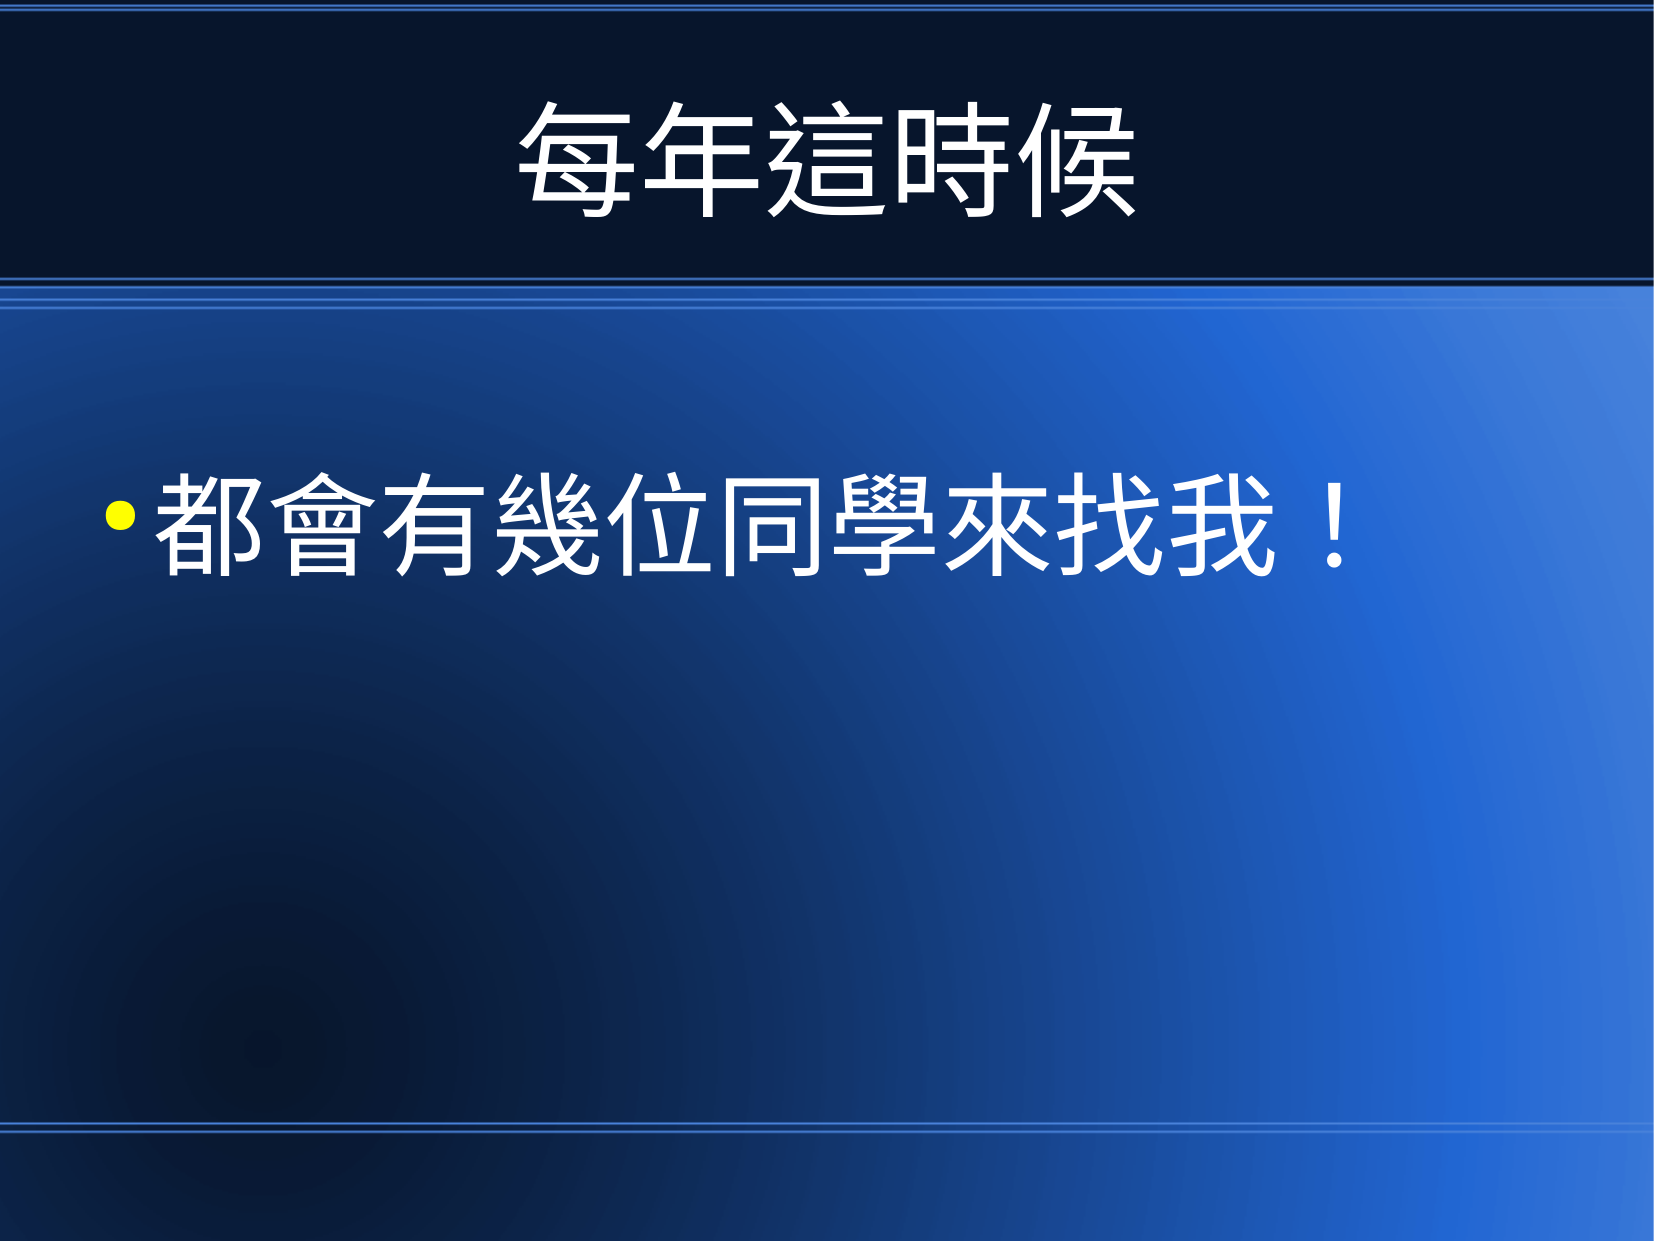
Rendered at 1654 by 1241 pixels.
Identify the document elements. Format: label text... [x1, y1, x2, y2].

list 都會有幾位同學來找我！ [82, 355, 1571, 1241]
title 每年這時候 [82, 49, 1571, 257]
picture [0, 0, 1654, 1241]
